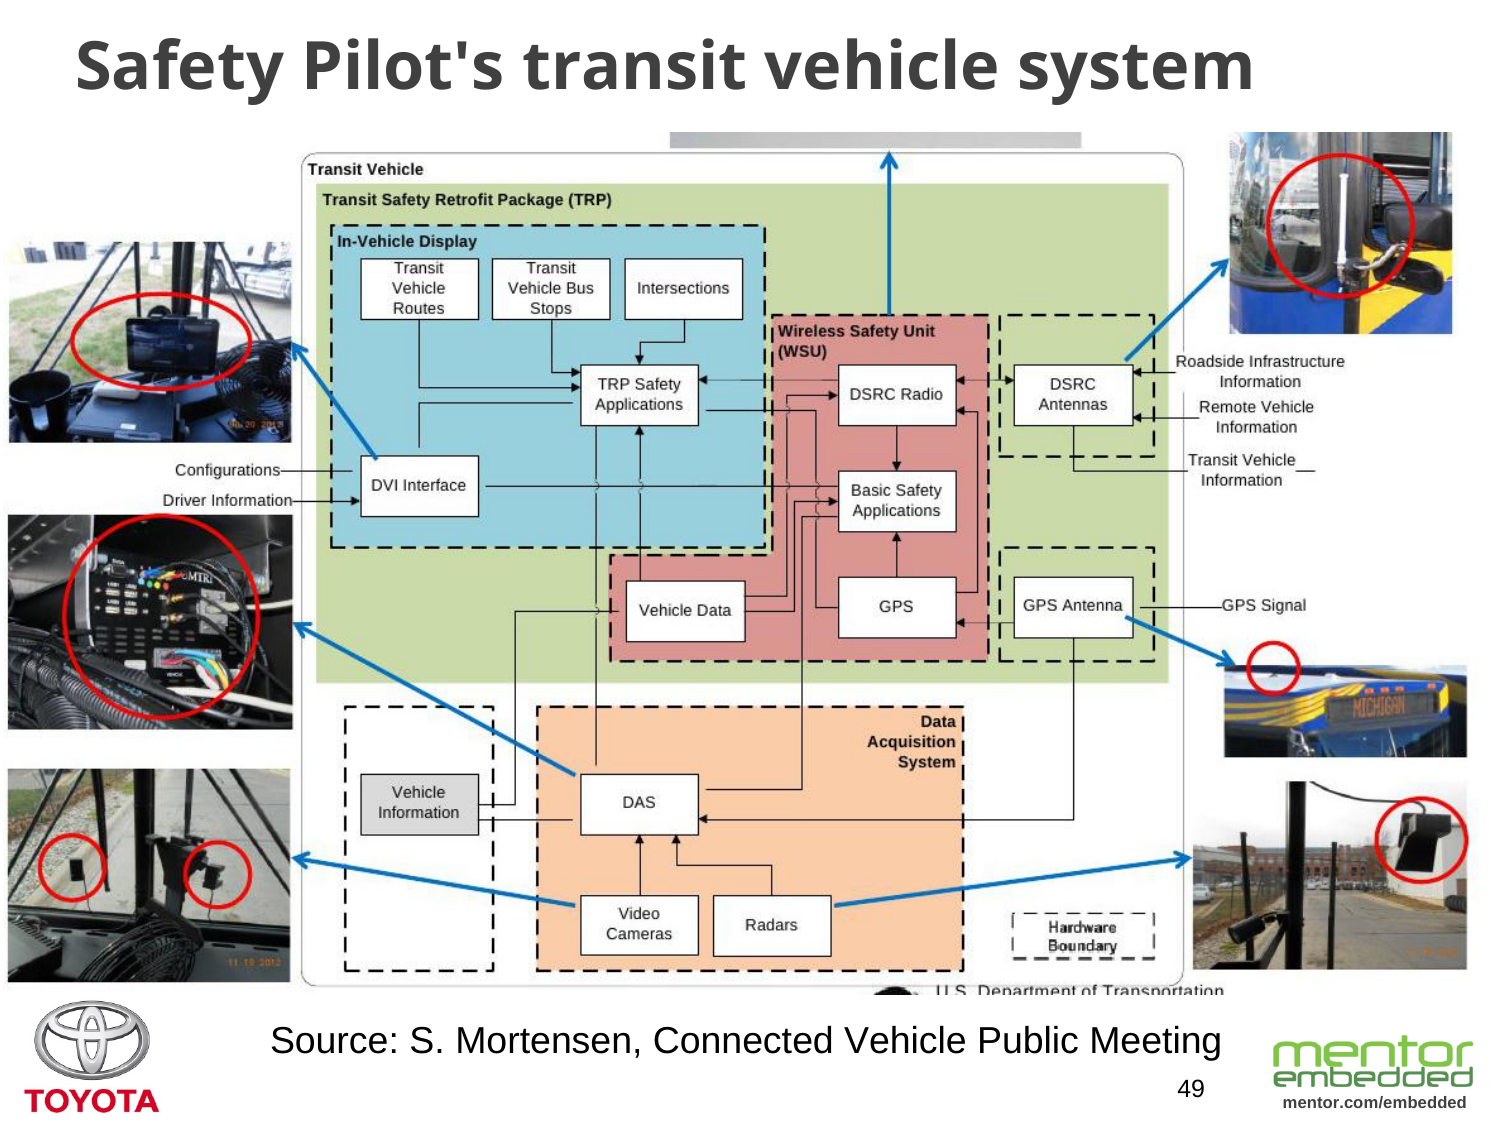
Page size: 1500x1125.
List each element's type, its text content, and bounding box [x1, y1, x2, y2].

title Safety Pilot's transit vehicle system [0, 0, 1499, 111]
picture [3, 132, 1500, 995]
picture [1268, 1030, 1476, 1092]
picture [24, 998, 163, 1114]
text_box Source: S. Mortensen, Connected Vehicle Public Meeting [255, 1012, 1245, 1070]
